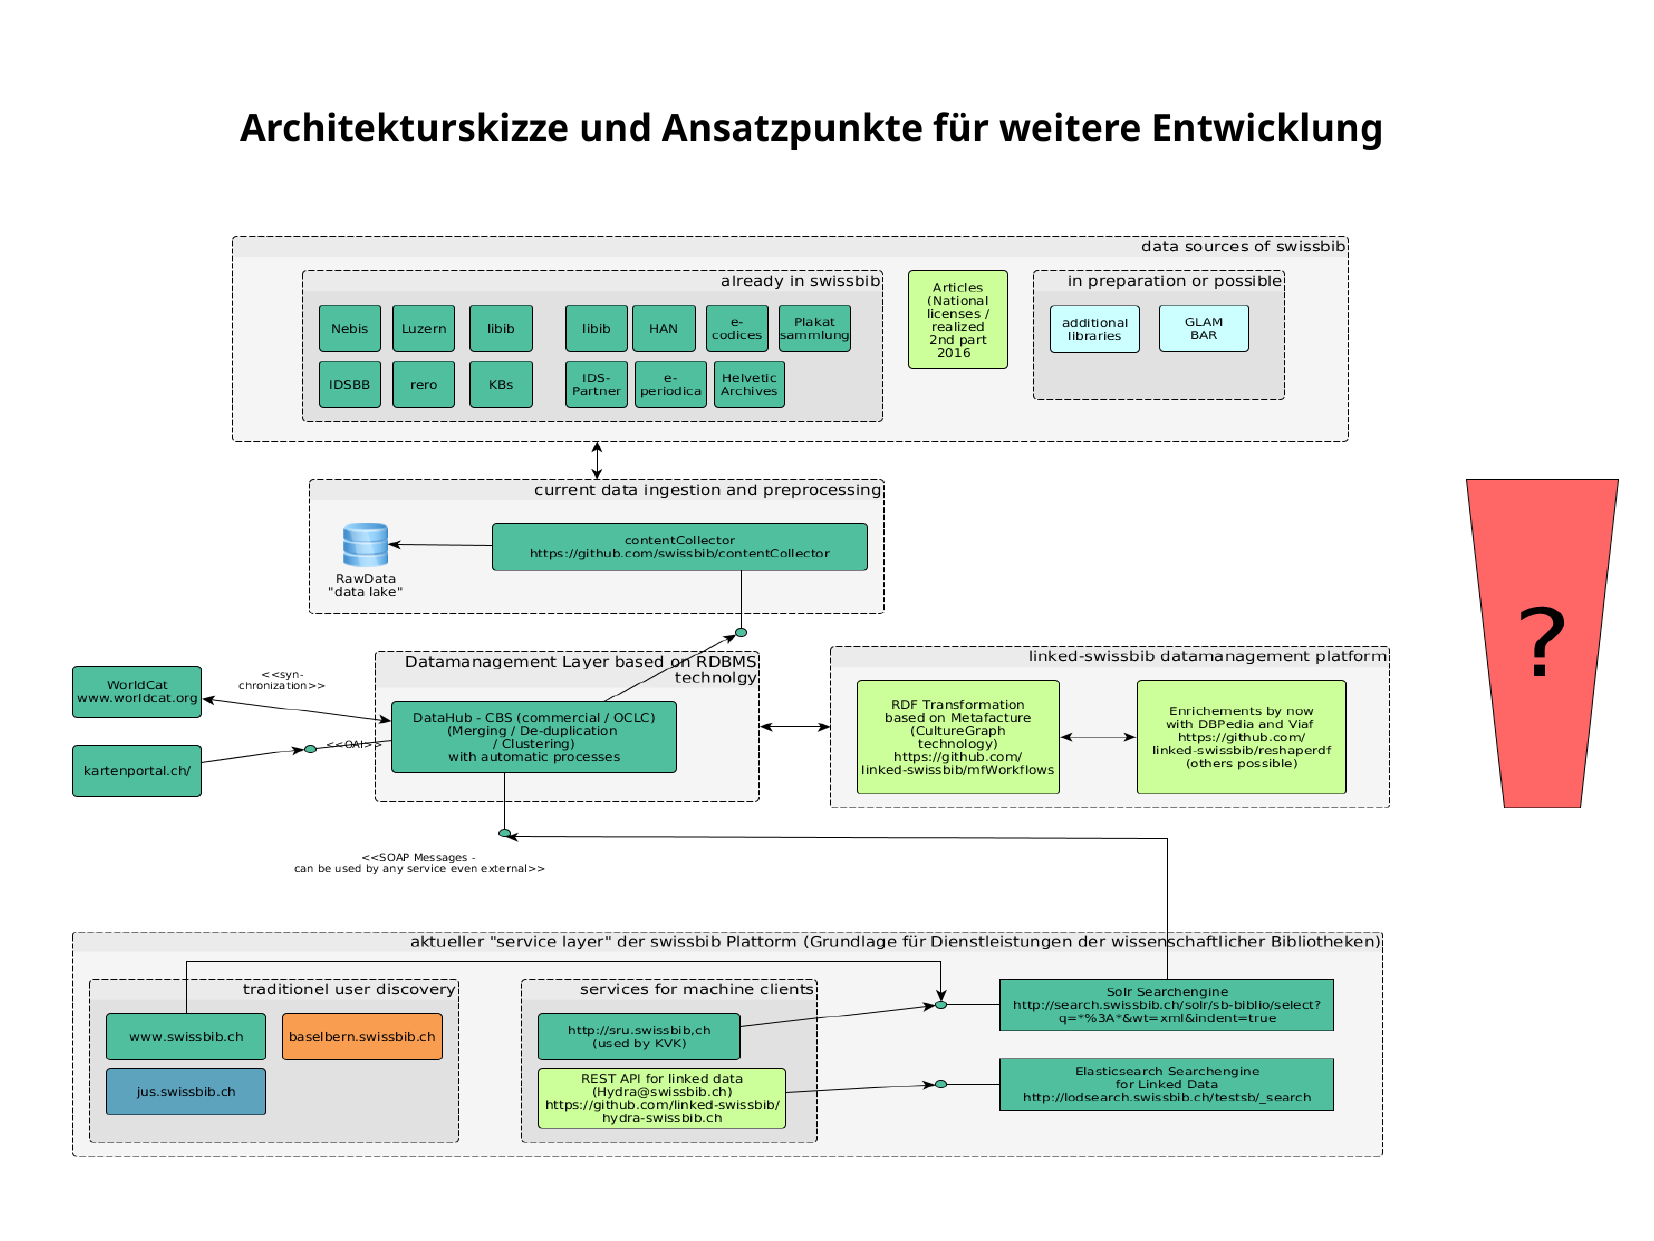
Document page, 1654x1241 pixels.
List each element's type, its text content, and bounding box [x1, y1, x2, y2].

list Architekturskizze und Ansatzpunkte für weitere Entwicklung [15, 60, 1621, 196]
picture [56, 222, 1636, 1171]
